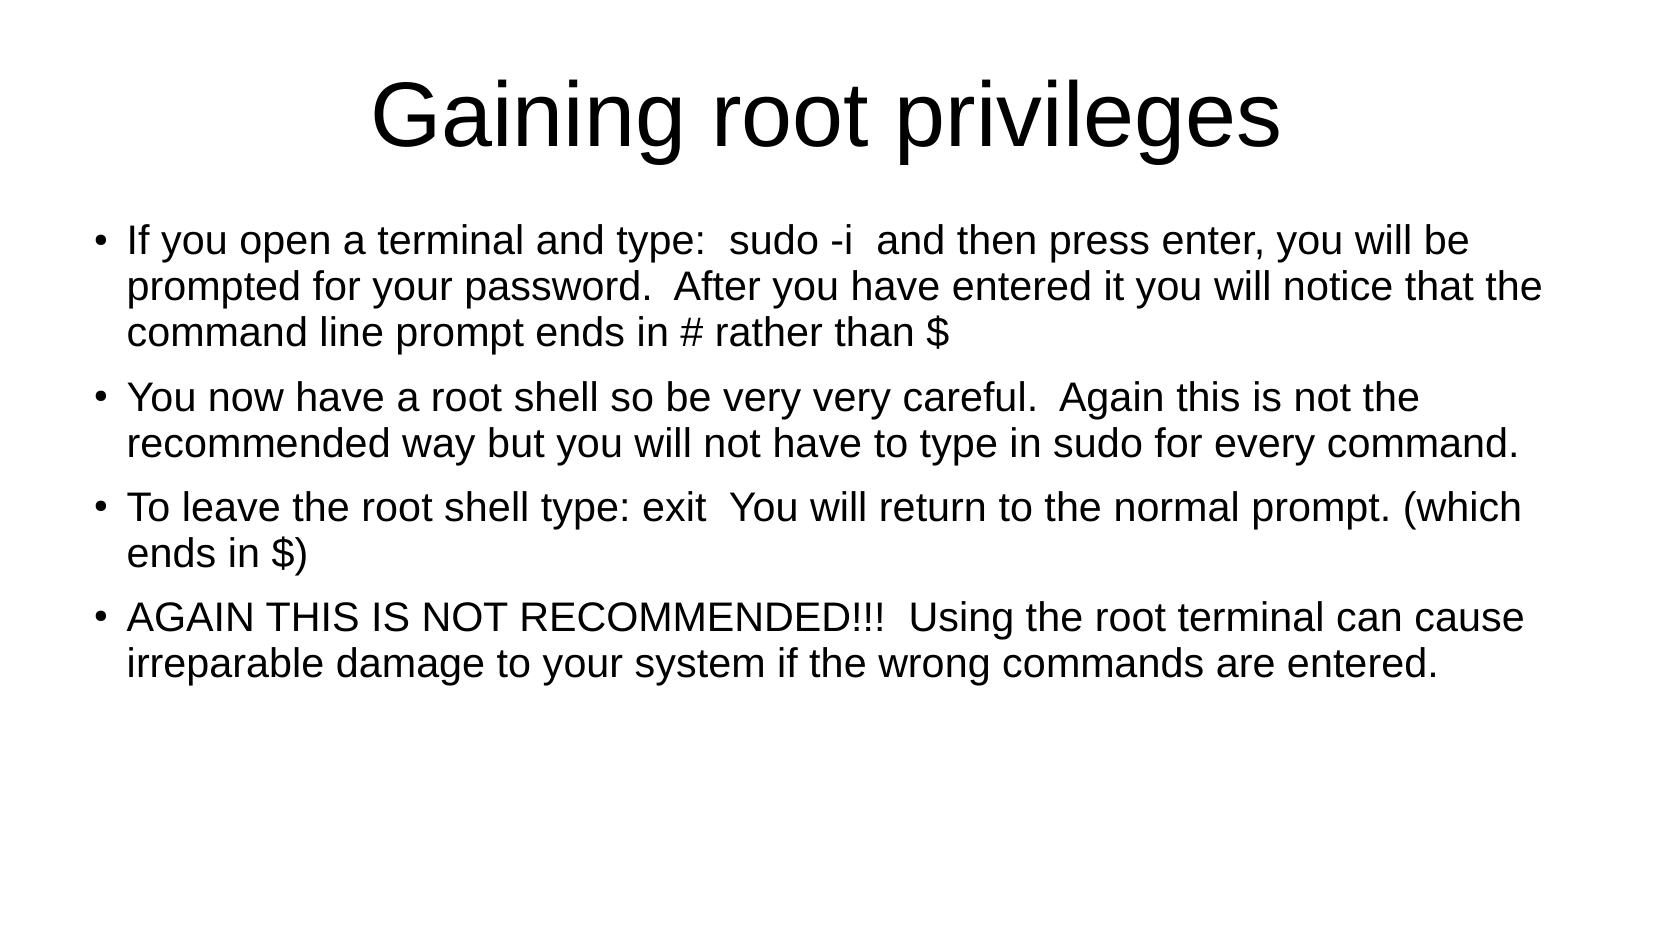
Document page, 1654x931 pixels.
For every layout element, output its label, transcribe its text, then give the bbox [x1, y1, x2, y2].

list If you open a terminal and type: sudo -i and then press enter, you will be prompted for your password. After you have entered it you will notice that the command line prompt ends in # rather than $ You now have a root shell so be very very careful. Again this is not the recommended way but you will not have to type in sudo for every command. To leave the root shell type: exit You will return to the normal prompt. (which ends in $) AGAIN THIS IS NOT RECOMMENDED!!! Using the root terminal can cause irreparable damage to your system if the wrong commands are entered. [82, 217, 1571, 758]
title Gaining root privileges [82, 37, 1571, 193]
